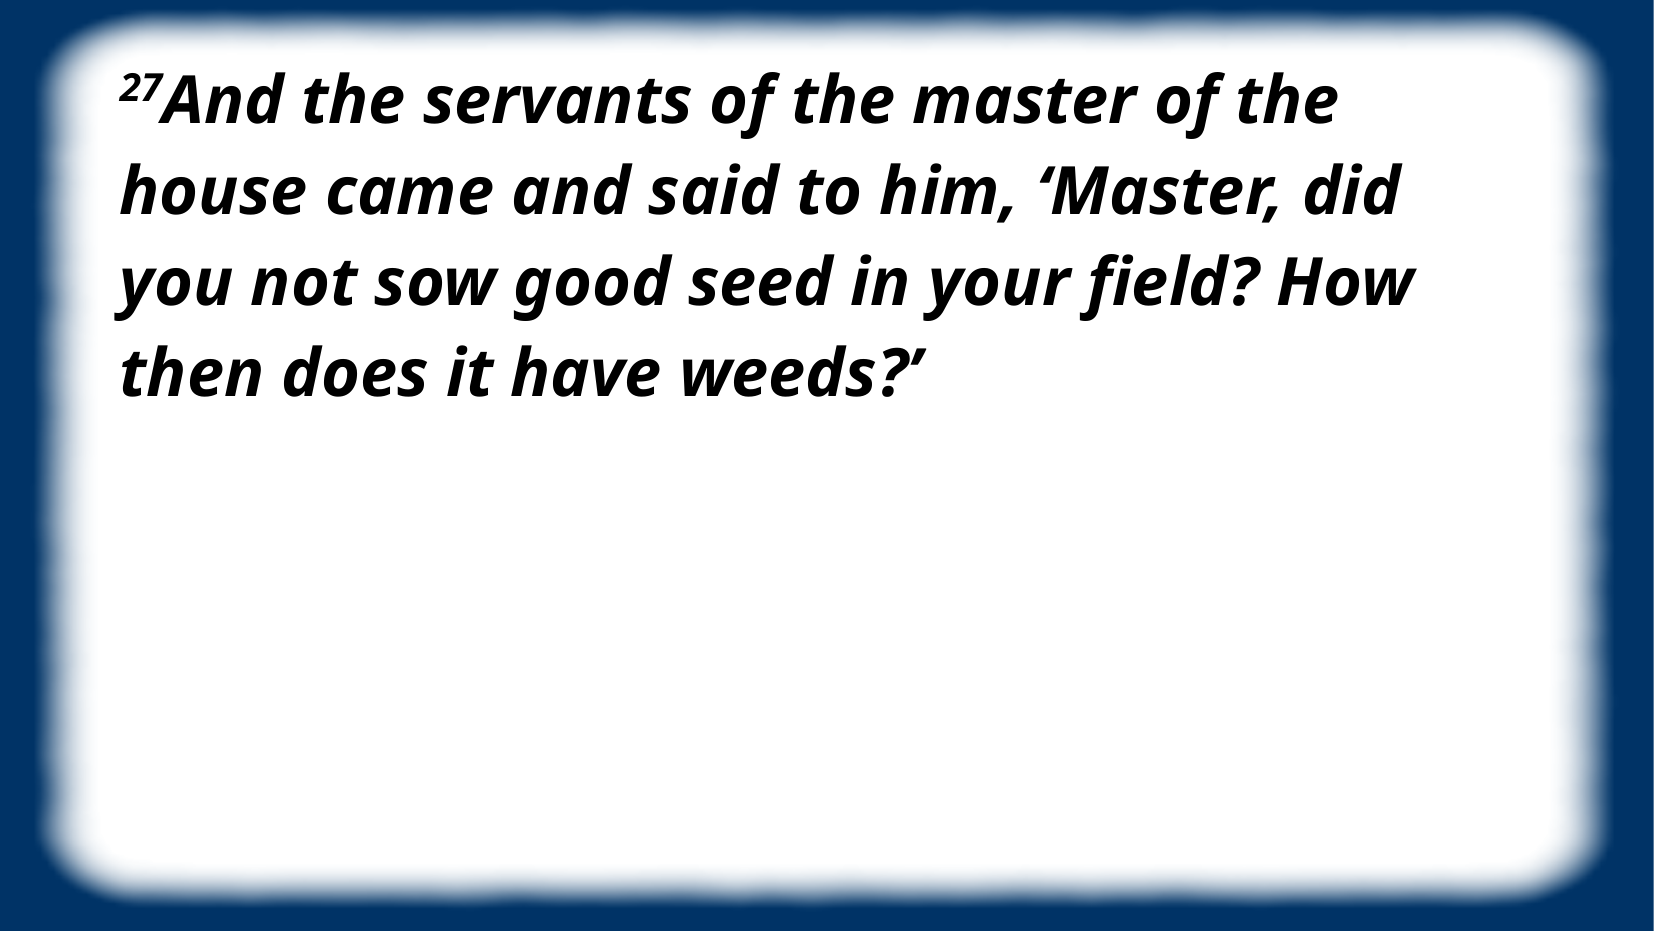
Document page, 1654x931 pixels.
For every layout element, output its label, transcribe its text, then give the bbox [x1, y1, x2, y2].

picture [0, 0, 1654, 931]
text_box 27And the servants of the master of the house came and said to him, ‘Master, did you not sow good seed in your field? How then does it have weeds?’ [105, 45, 1546, 415]
